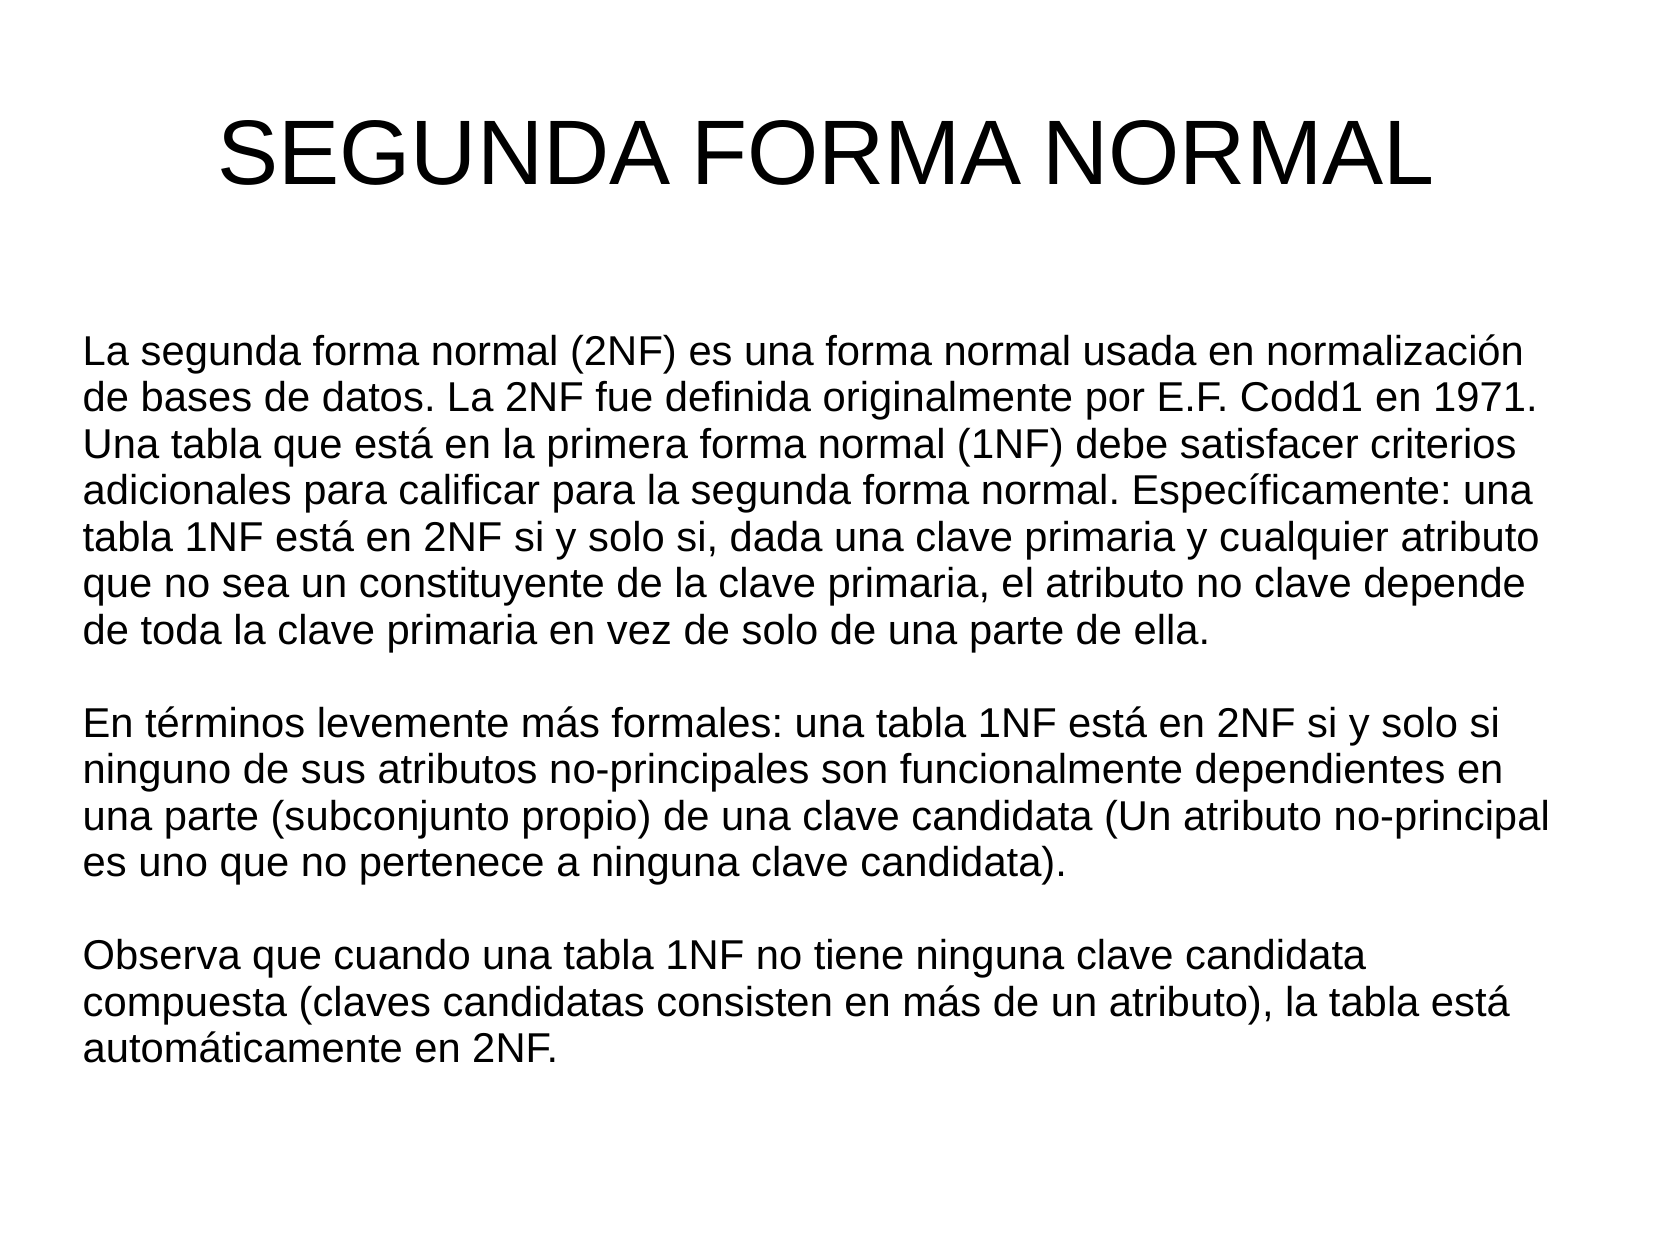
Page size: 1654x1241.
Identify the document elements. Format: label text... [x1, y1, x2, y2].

title SEGUNDA FORMA NORMAL [82, 49, 1571, 257]
subtitle La segunda forma normal (2NF) es una forma normal usada en normalización de bases de datos. La 2NF fue definida originalmente por E.F. Codd1​ en 1971. Una tabla que está en la primera forma normal (1NF) debe satisfacer criterios adicionales para calificar para la segunda forma normal. Específicamente: una tabla 1NF está en 2NF si y solo si, dada una clave primaria y cualquier atributo que no sea un constituyente de la clave primaria, el atributo no clave depende de toda la clave primaria en vez de solo de una parte de ella. En términos levemente más formales: una tabla 1NF está en 2NF si y solo si ninguno de sus atributos no-principales son funcionalmente dependientes en una parte (subconjunto propio) de una clave candidata (Un atributo no-principal es uno que no pertenece a ninguna clave candidata). Observa que cuando una tabla 1NF no tiene ninguna clave candidata compuesta (claves candidatas consisten en más de un atributo), la tabla está automáticamente en 2NF. [82, 290, 1571, 1109]
